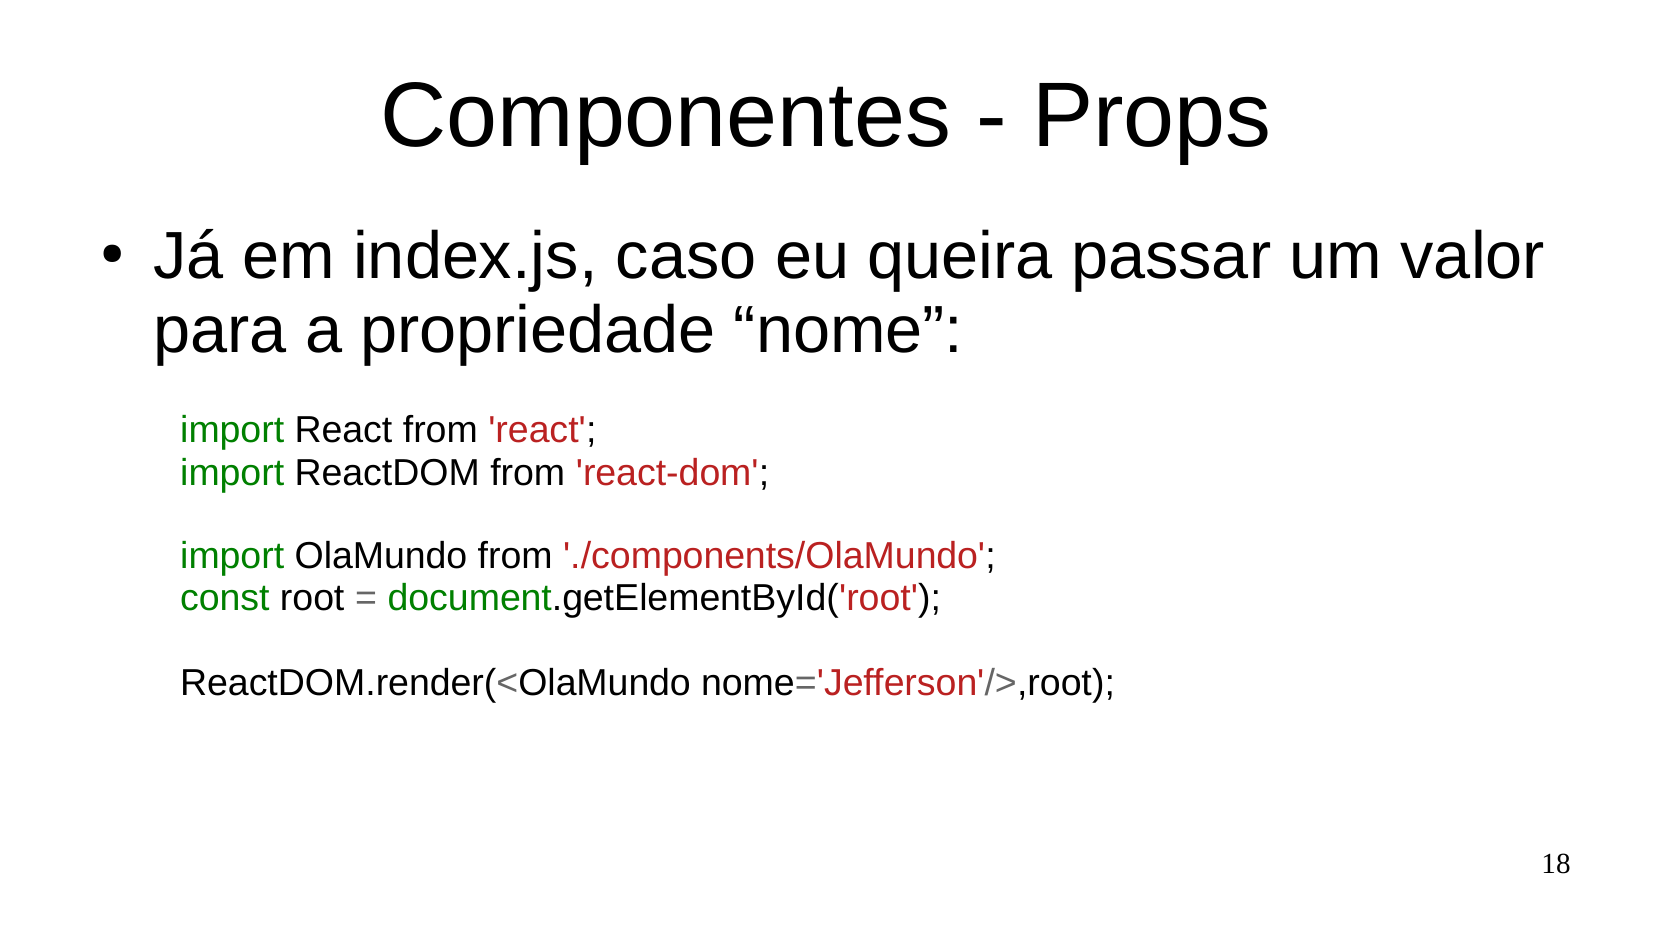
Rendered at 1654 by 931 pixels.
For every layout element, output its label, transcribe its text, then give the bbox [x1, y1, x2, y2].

text_box import React from 'react'; import ReactDOM from 'react-dom'; import OlaMundo from './components/OlaMundo'; const root = document.getElementById('root'); ReactDOM.render(<OlaMundo nome='Jefferson'/>,root); [165, 401, 1465, 795]
title Componentes - Props [82, 37, 1571, 193]
list Já em index.js, caso eu queira passar um valor para a propriedade “nome”: [82, 217, 1571, 758]
